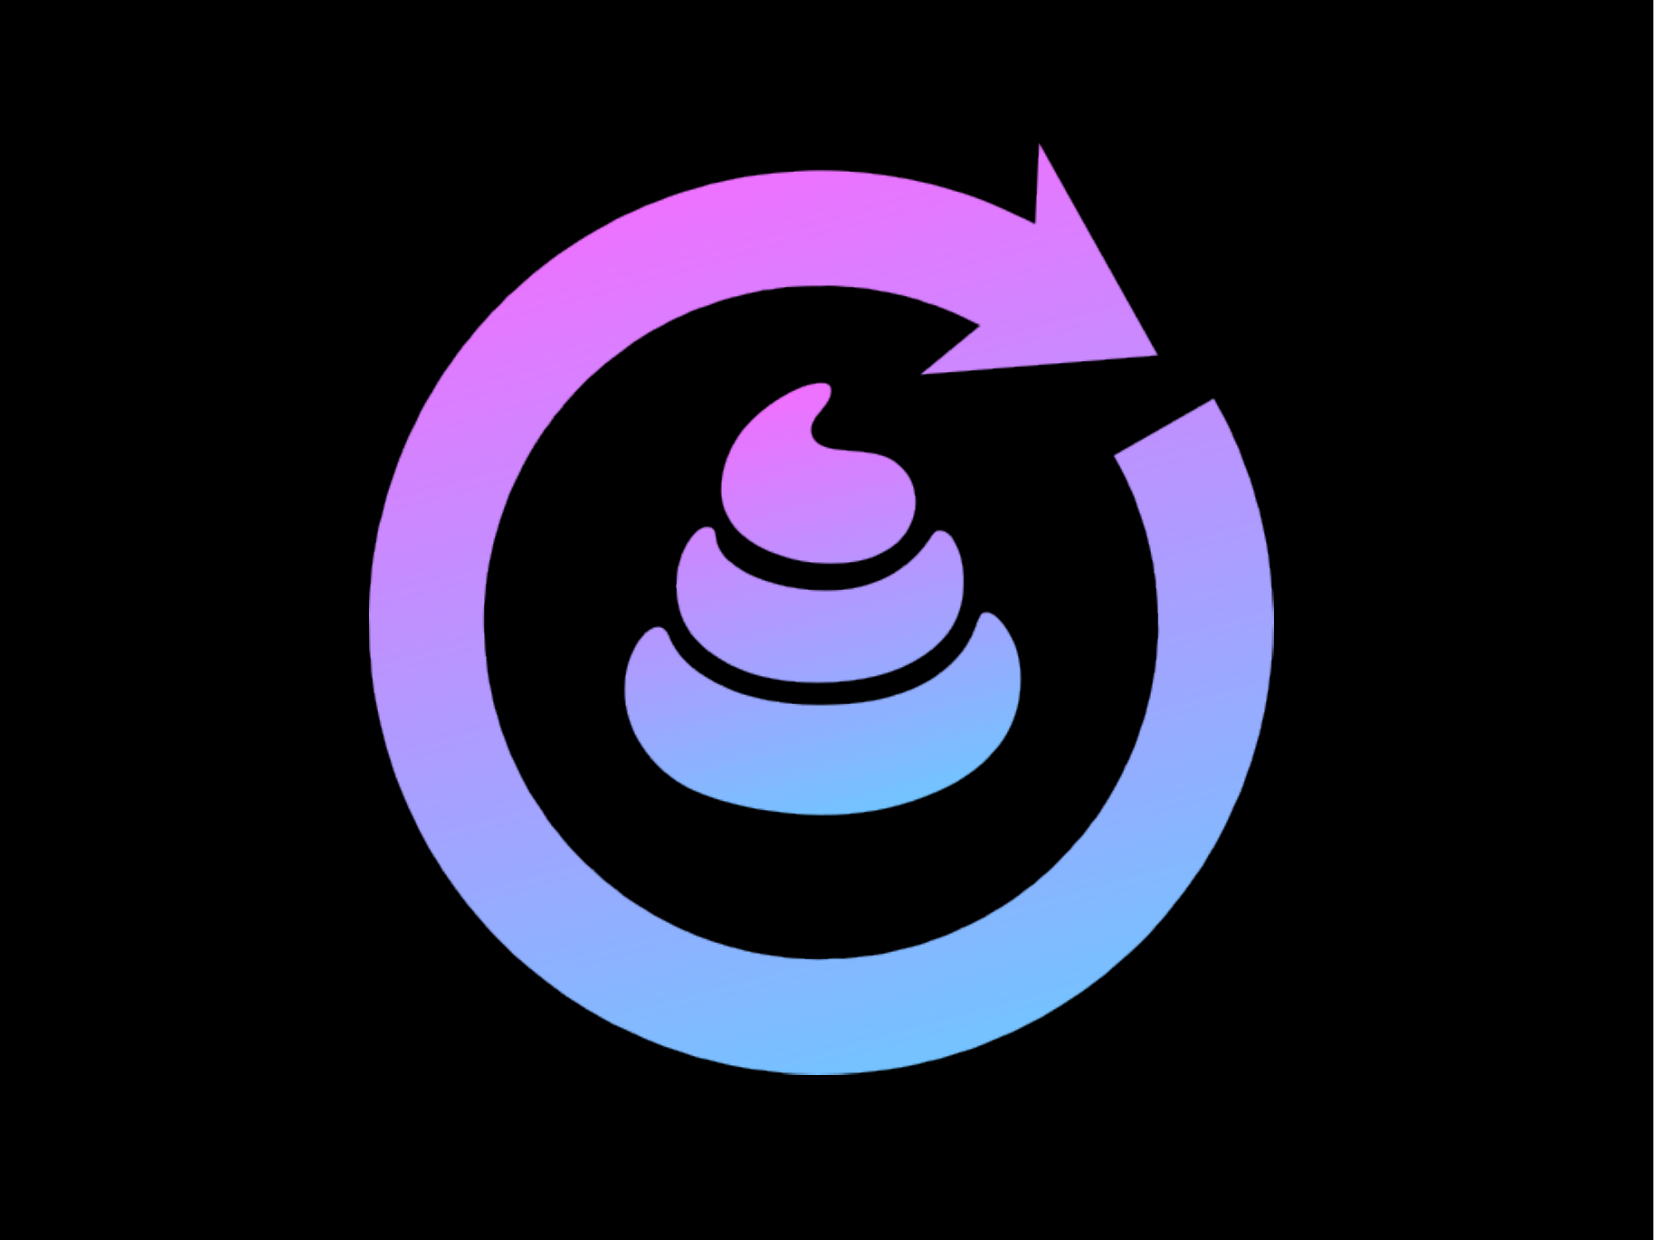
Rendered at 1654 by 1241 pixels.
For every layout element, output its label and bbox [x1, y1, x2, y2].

picture [369, 143, 1274, 1075]
